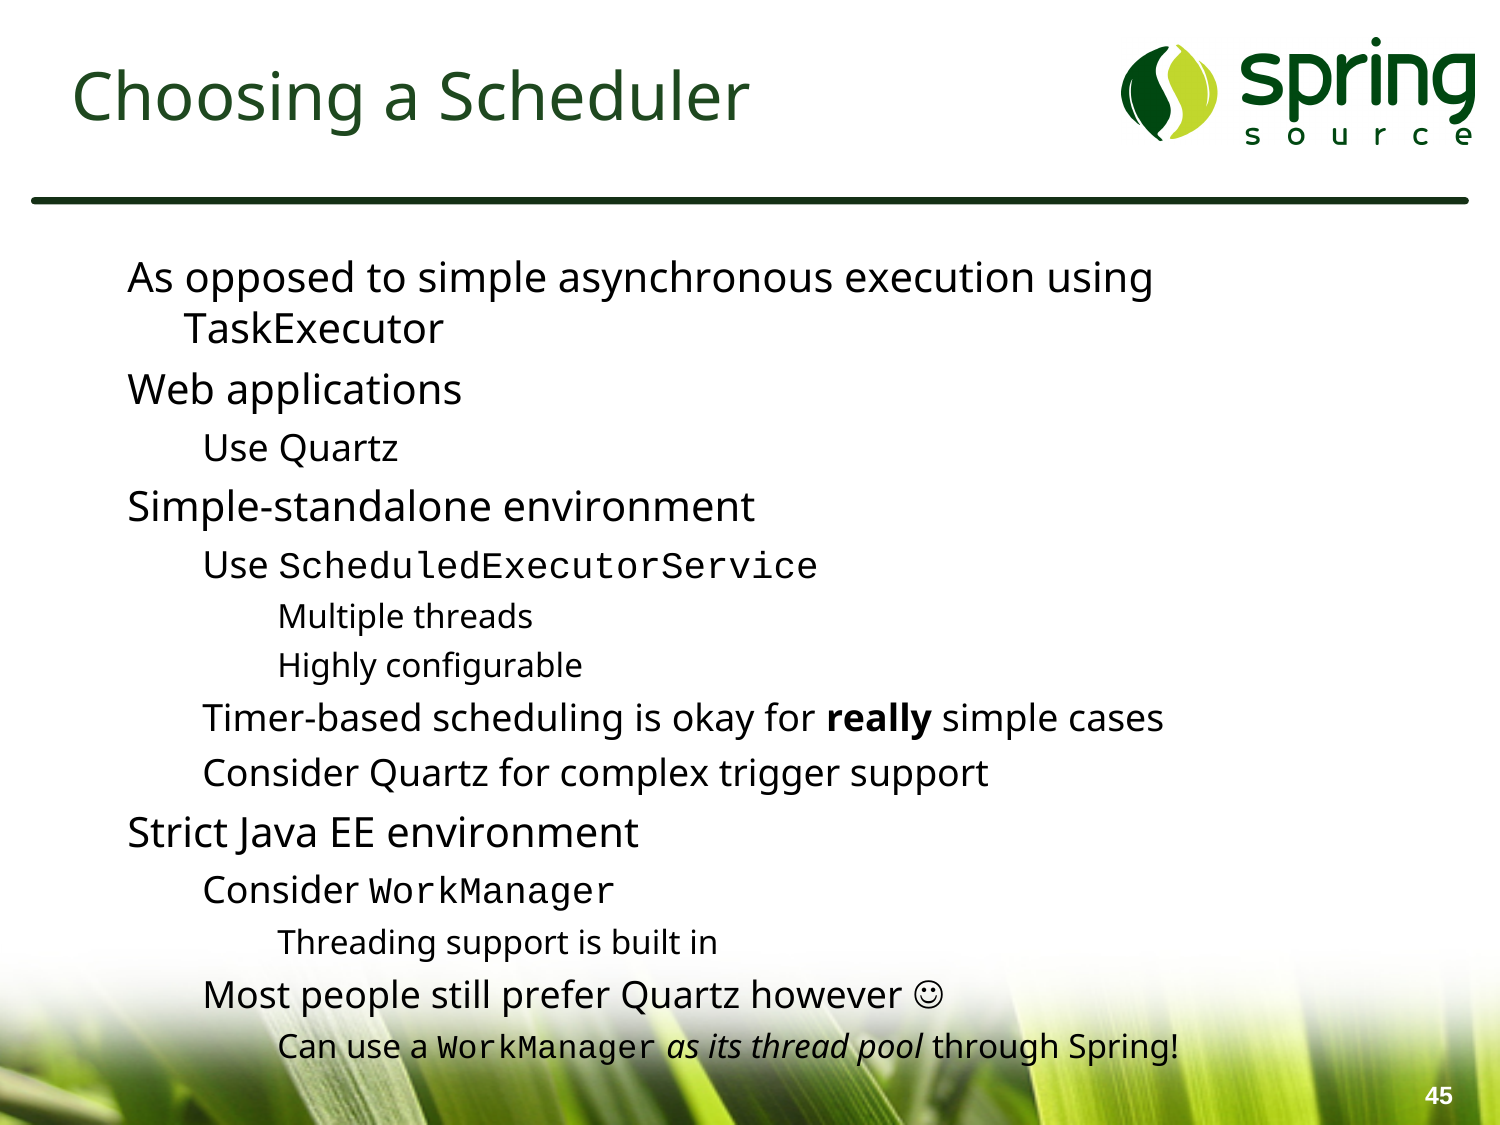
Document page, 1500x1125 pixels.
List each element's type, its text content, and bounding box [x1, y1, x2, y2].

picture [1121, 37, 1475, 145]
title Choosing a Scheduler [56, 13, 1089, 176]
picture [0, 944, 1500, 1125]
list As opposed to simple asynchronous execution using TaskExecutor Web applications Use Quartz Simple-standalone environment Use ScheduledExecutorService Multiple threads Highly configurable Timer-based scheduling is okay for really simple cases Consider Quartz for complex trigger support Strict Java EE environment Consider WorkManager Threading support is built in Most people still prefer Quartz however  Can use a WorkManager as its thread pool through Spring! [112, 243, 1388, 1014]
